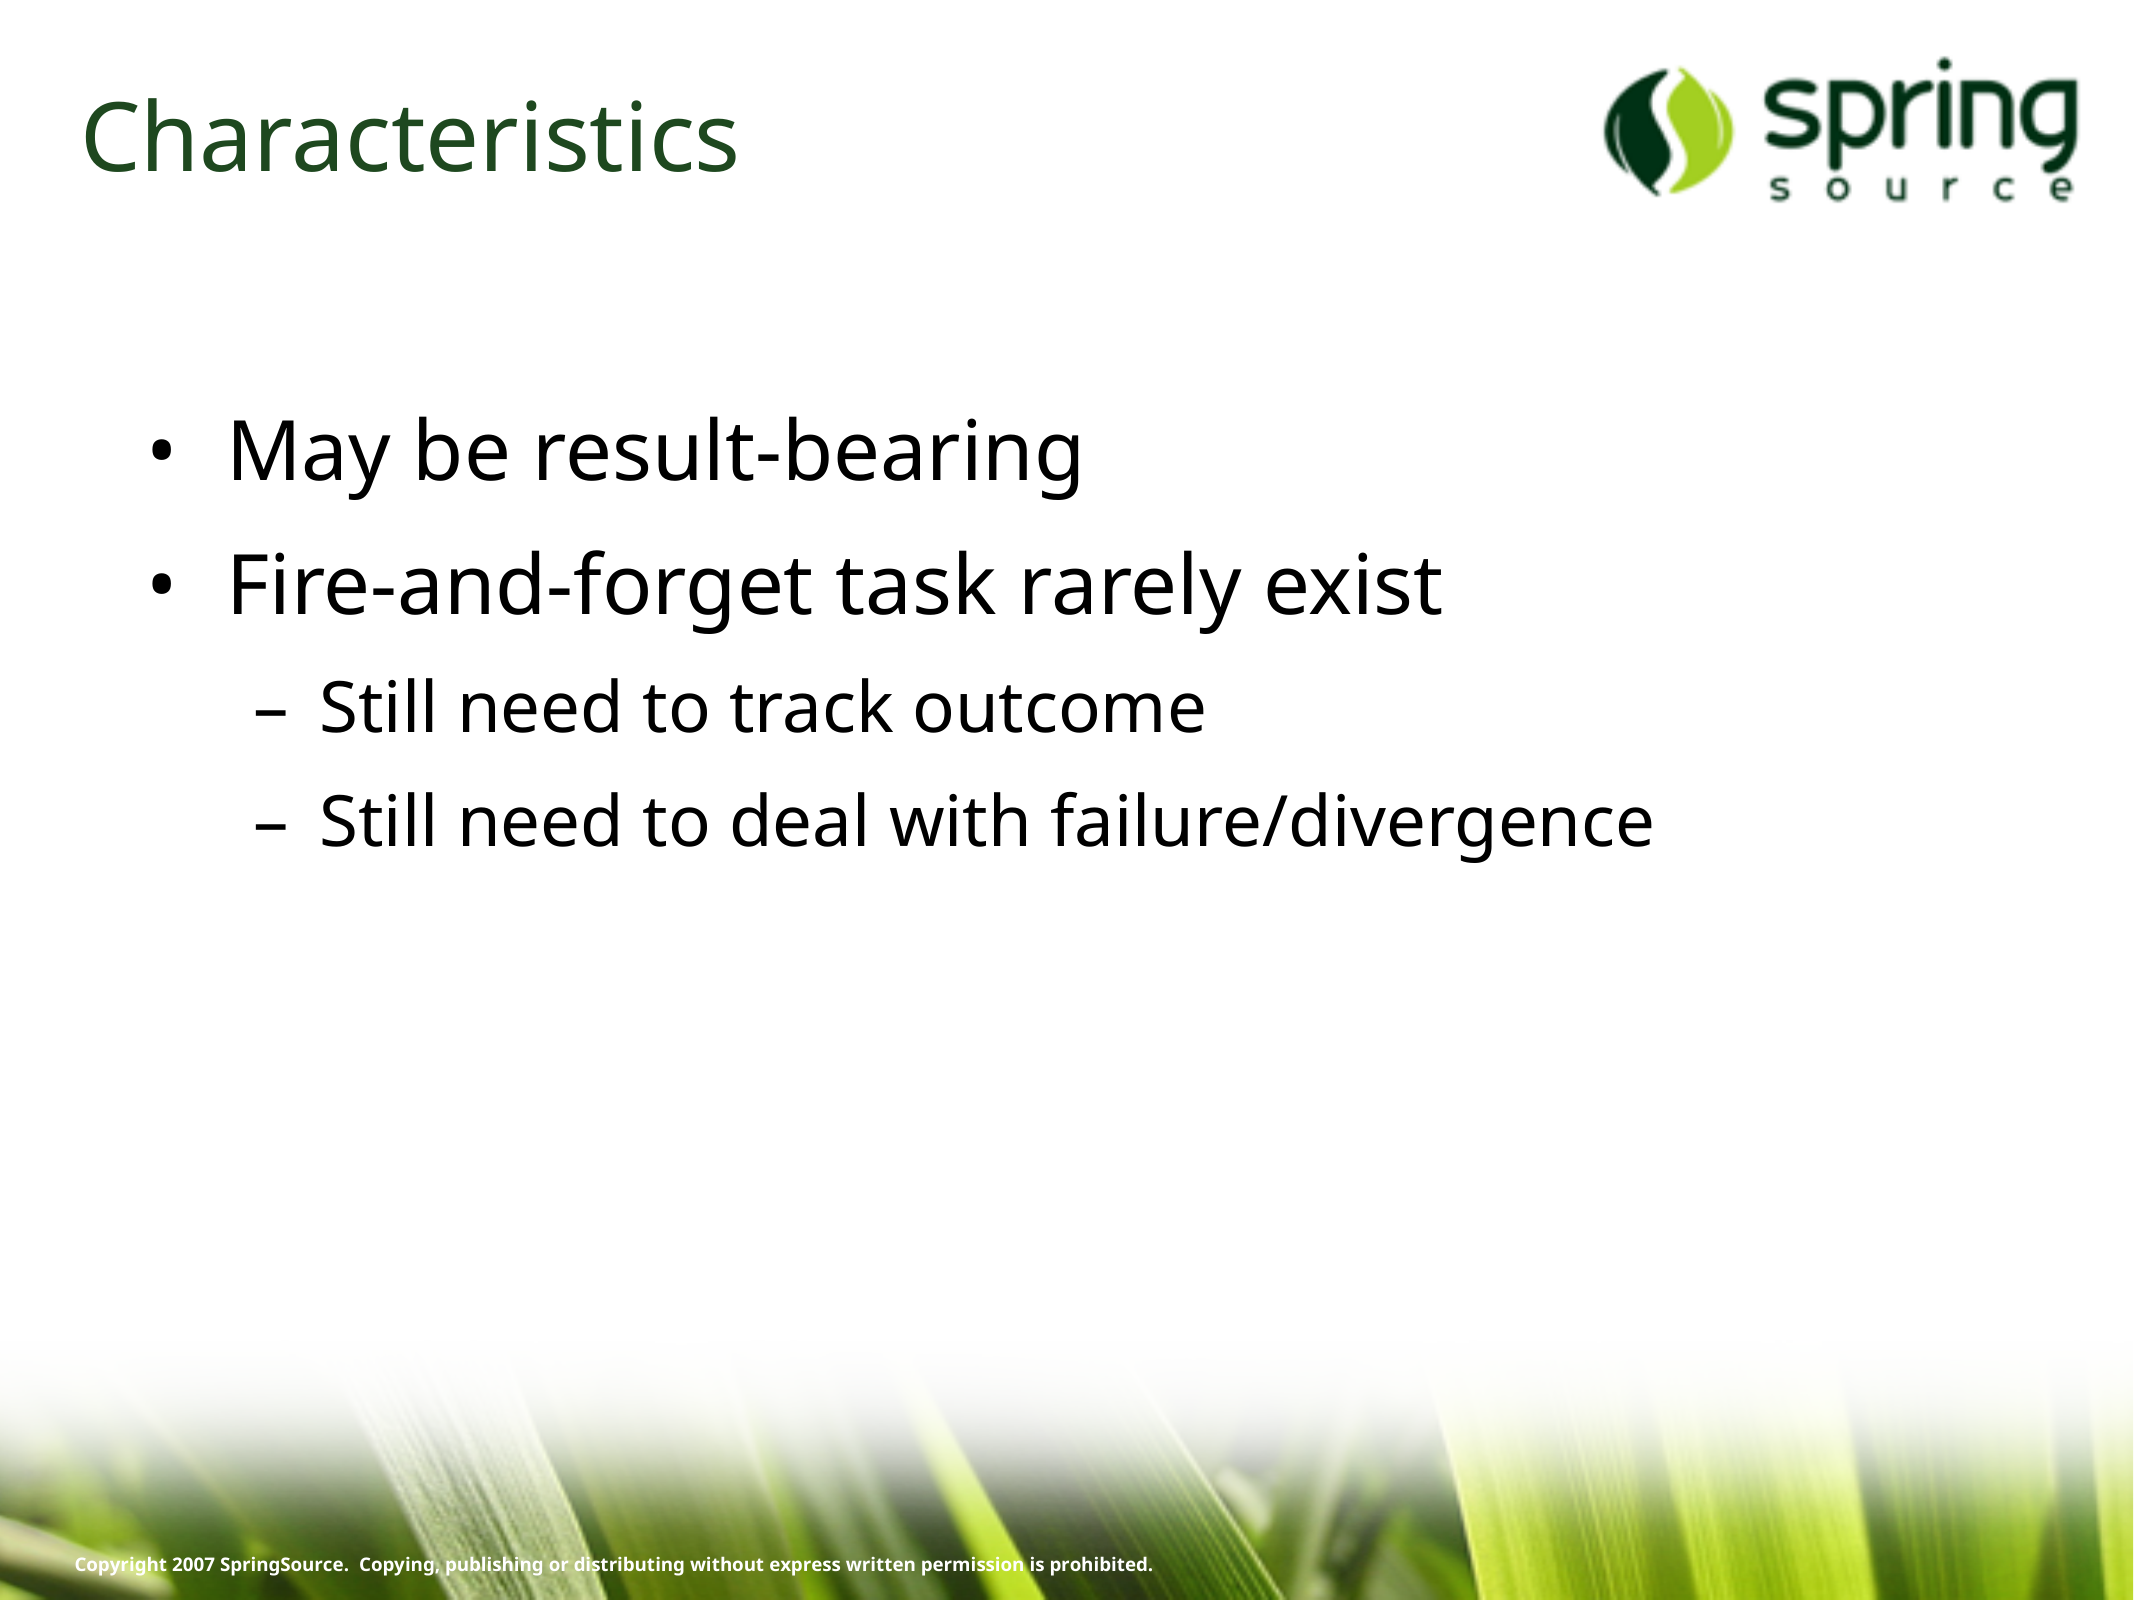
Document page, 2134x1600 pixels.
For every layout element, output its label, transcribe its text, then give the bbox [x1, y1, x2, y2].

list May be result-bearing Fire-and-forget task rarely exist Still need to track outcome Still need to deal with failure/divergence [146, 391, 1982, 1319]
picture [0, 1340, 2134, 1600]
title Characteristics [80, 16, 1548, 253]
picture [1555, 46, 2134, 224]
